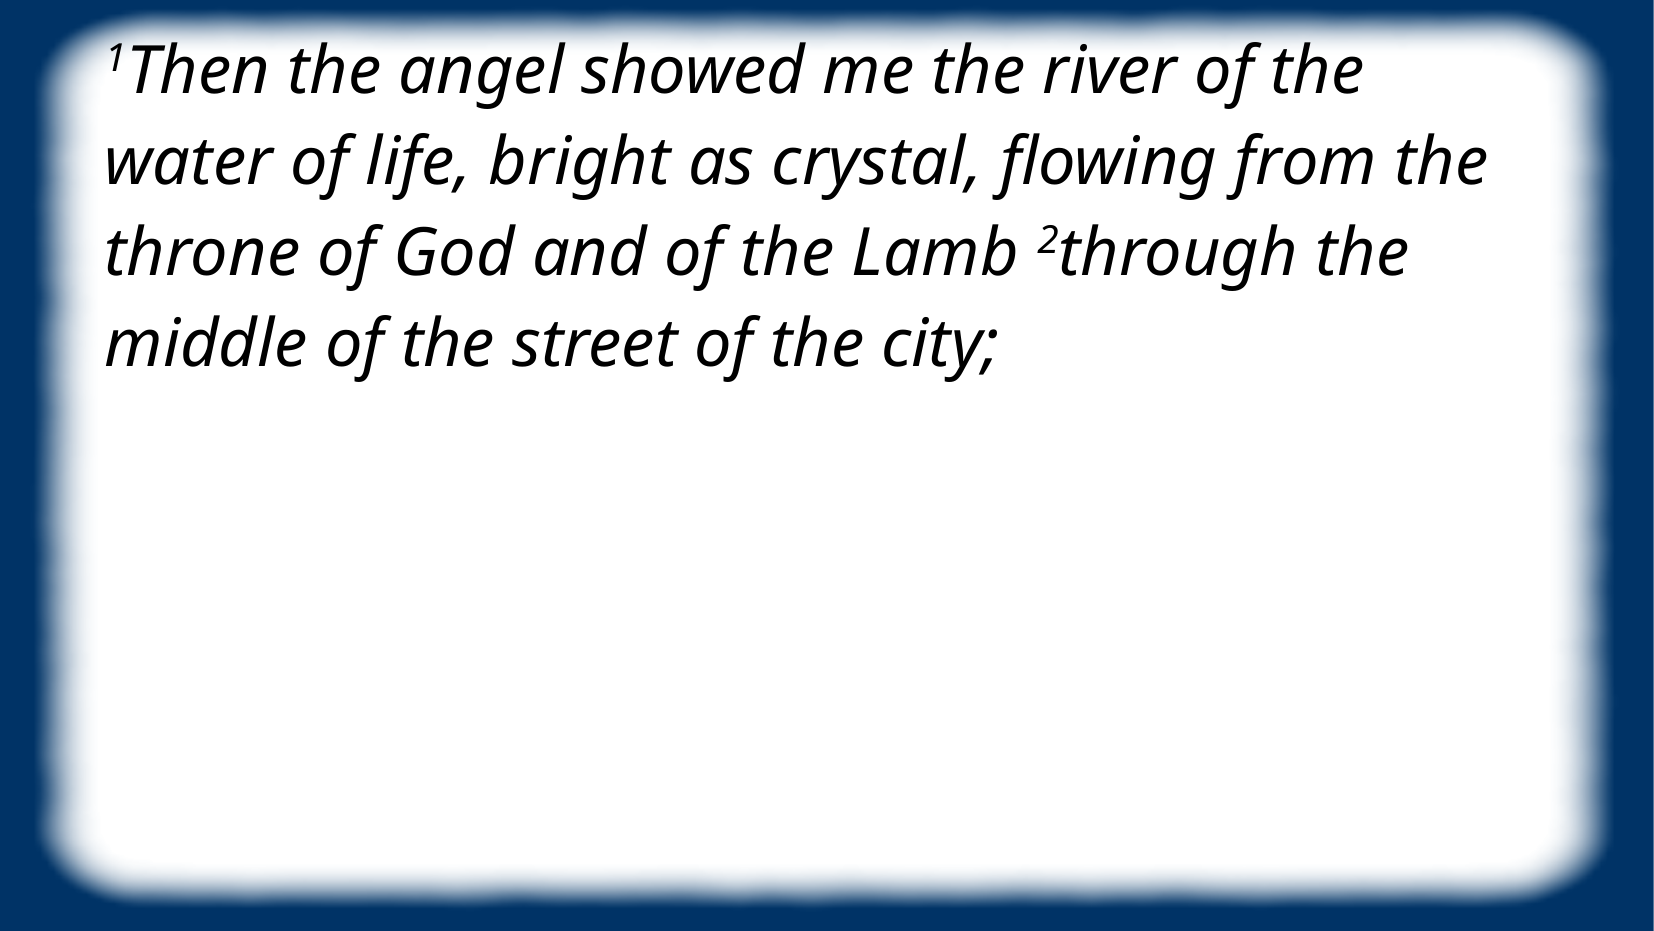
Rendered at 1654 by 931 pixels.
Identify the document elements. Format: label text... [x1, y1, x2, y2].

text_box 1Then the angel showed me the river of the water of life, bright as crystal, flowing from the throne of God and of the Lamb 2through the middle of the street of the city; [90, 15, 1561, 385]
picture [0, 0, 1654, 931]
